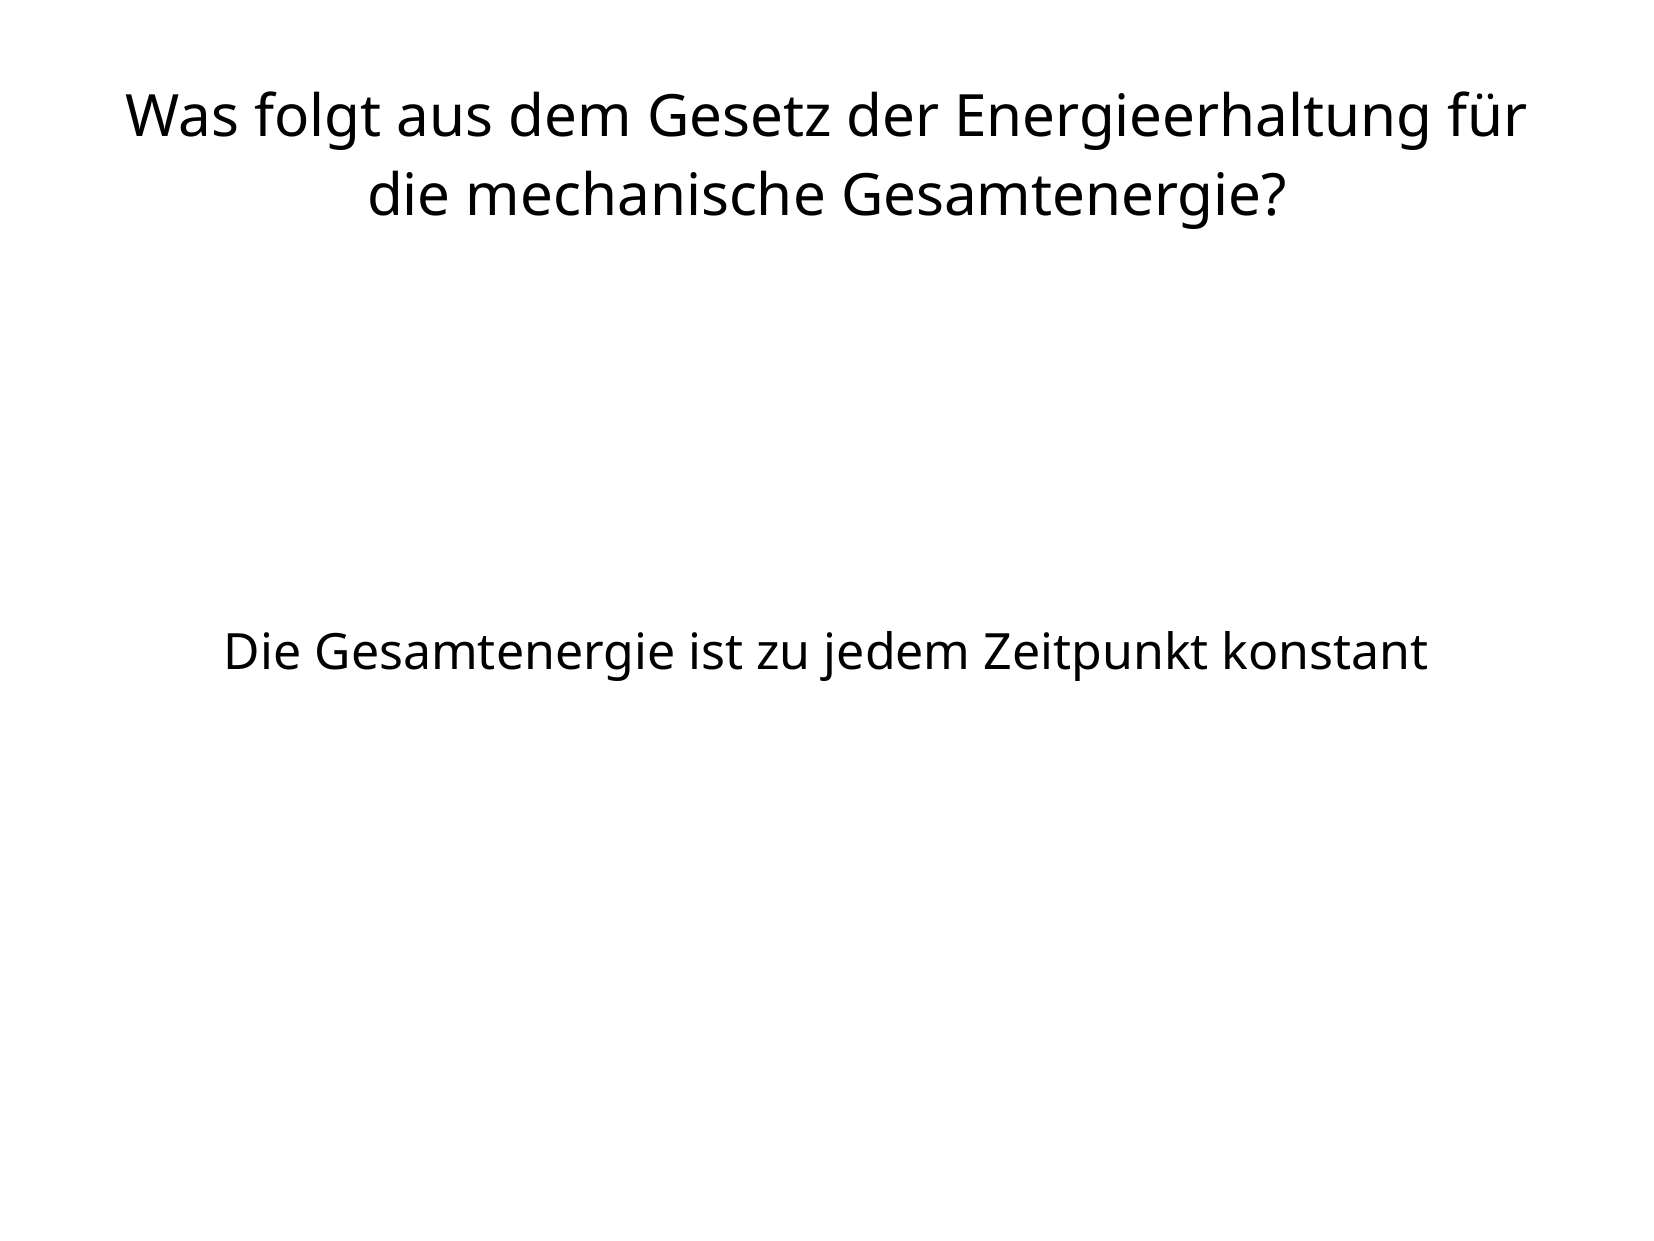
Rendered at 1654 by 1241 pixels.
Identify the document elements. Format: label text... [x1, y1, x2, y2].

subtitle Die Gesamtenergie ist zu jedem Zeitpunkt konstant [82, 290, 1571, 1010]
title Was folgt aus dem Gesetz der Energieerhaltung für die mechanische Gesamtenergie? [82, 49, 1571, 257]
